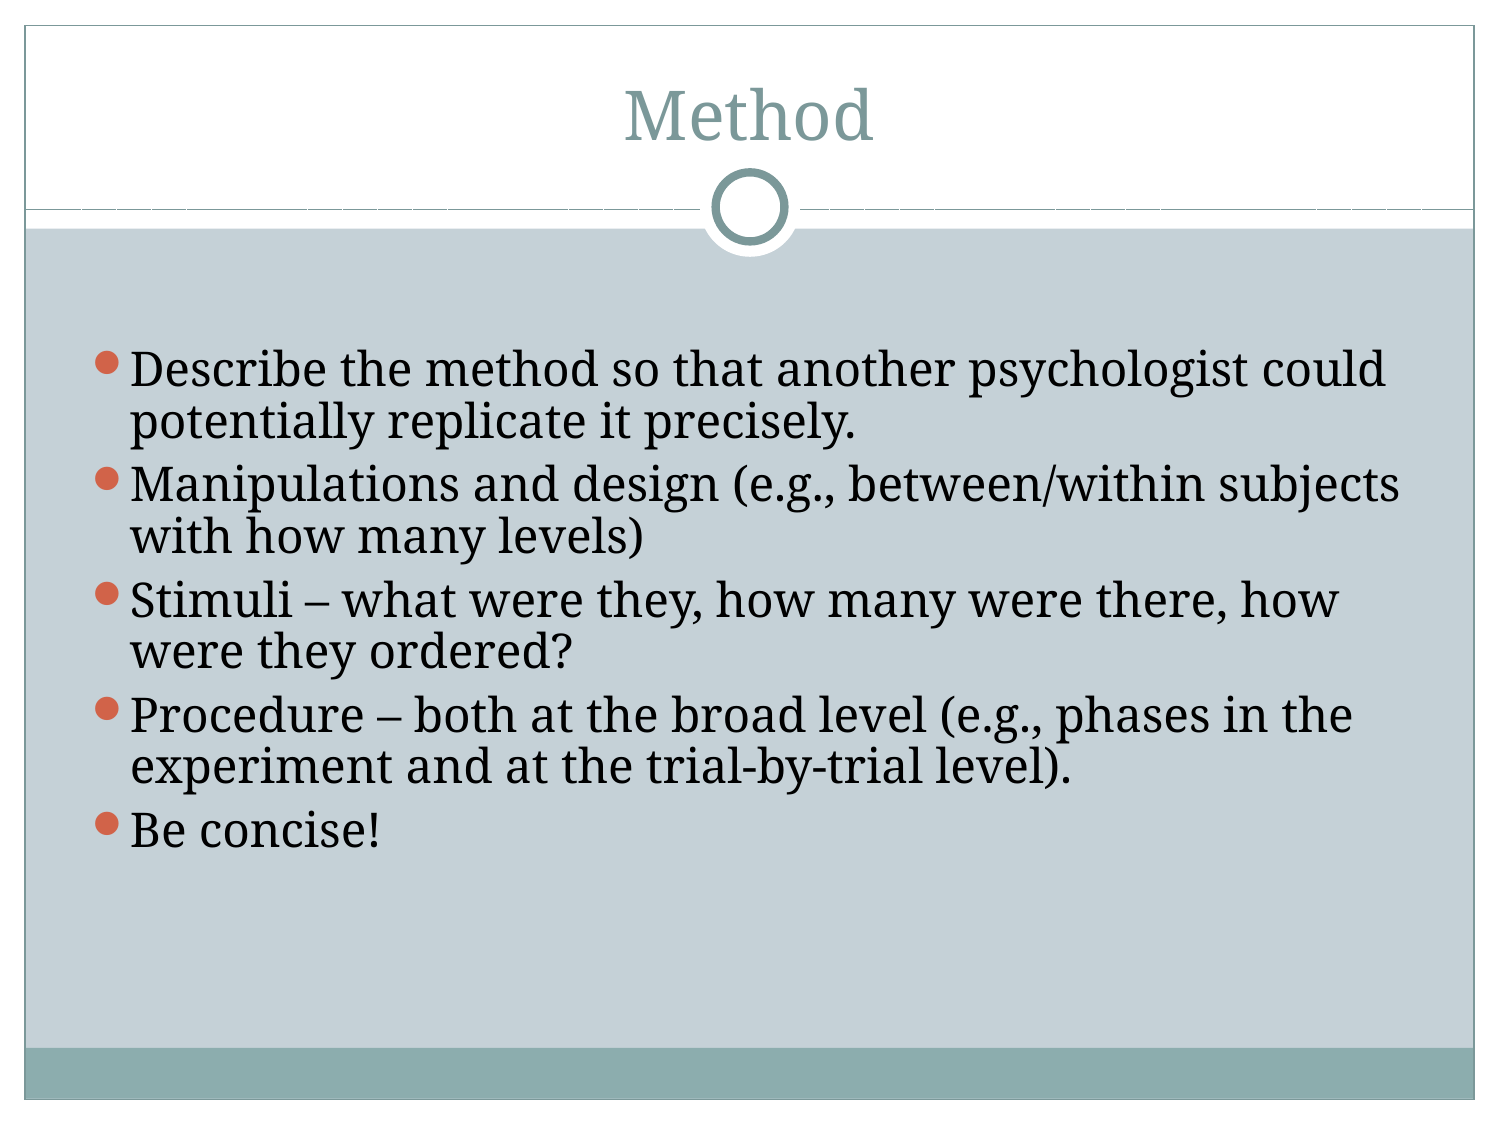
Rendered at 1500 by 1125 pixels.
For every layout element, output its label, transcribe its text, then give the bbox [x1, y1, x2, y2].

title Method [49, 37, 1450, 162]
list Describe the method so that another psychologist could potentially replicate it precisely. Manipulations and design (e.g., between/within subjects with how many levels) Stimuli – what were they, how many were there, how were they ordered? Procedure – both at the broad level (e.g., phases in the experiment and at the trial-by-trial level). Be concise! [76, 337, 1427, 875]
